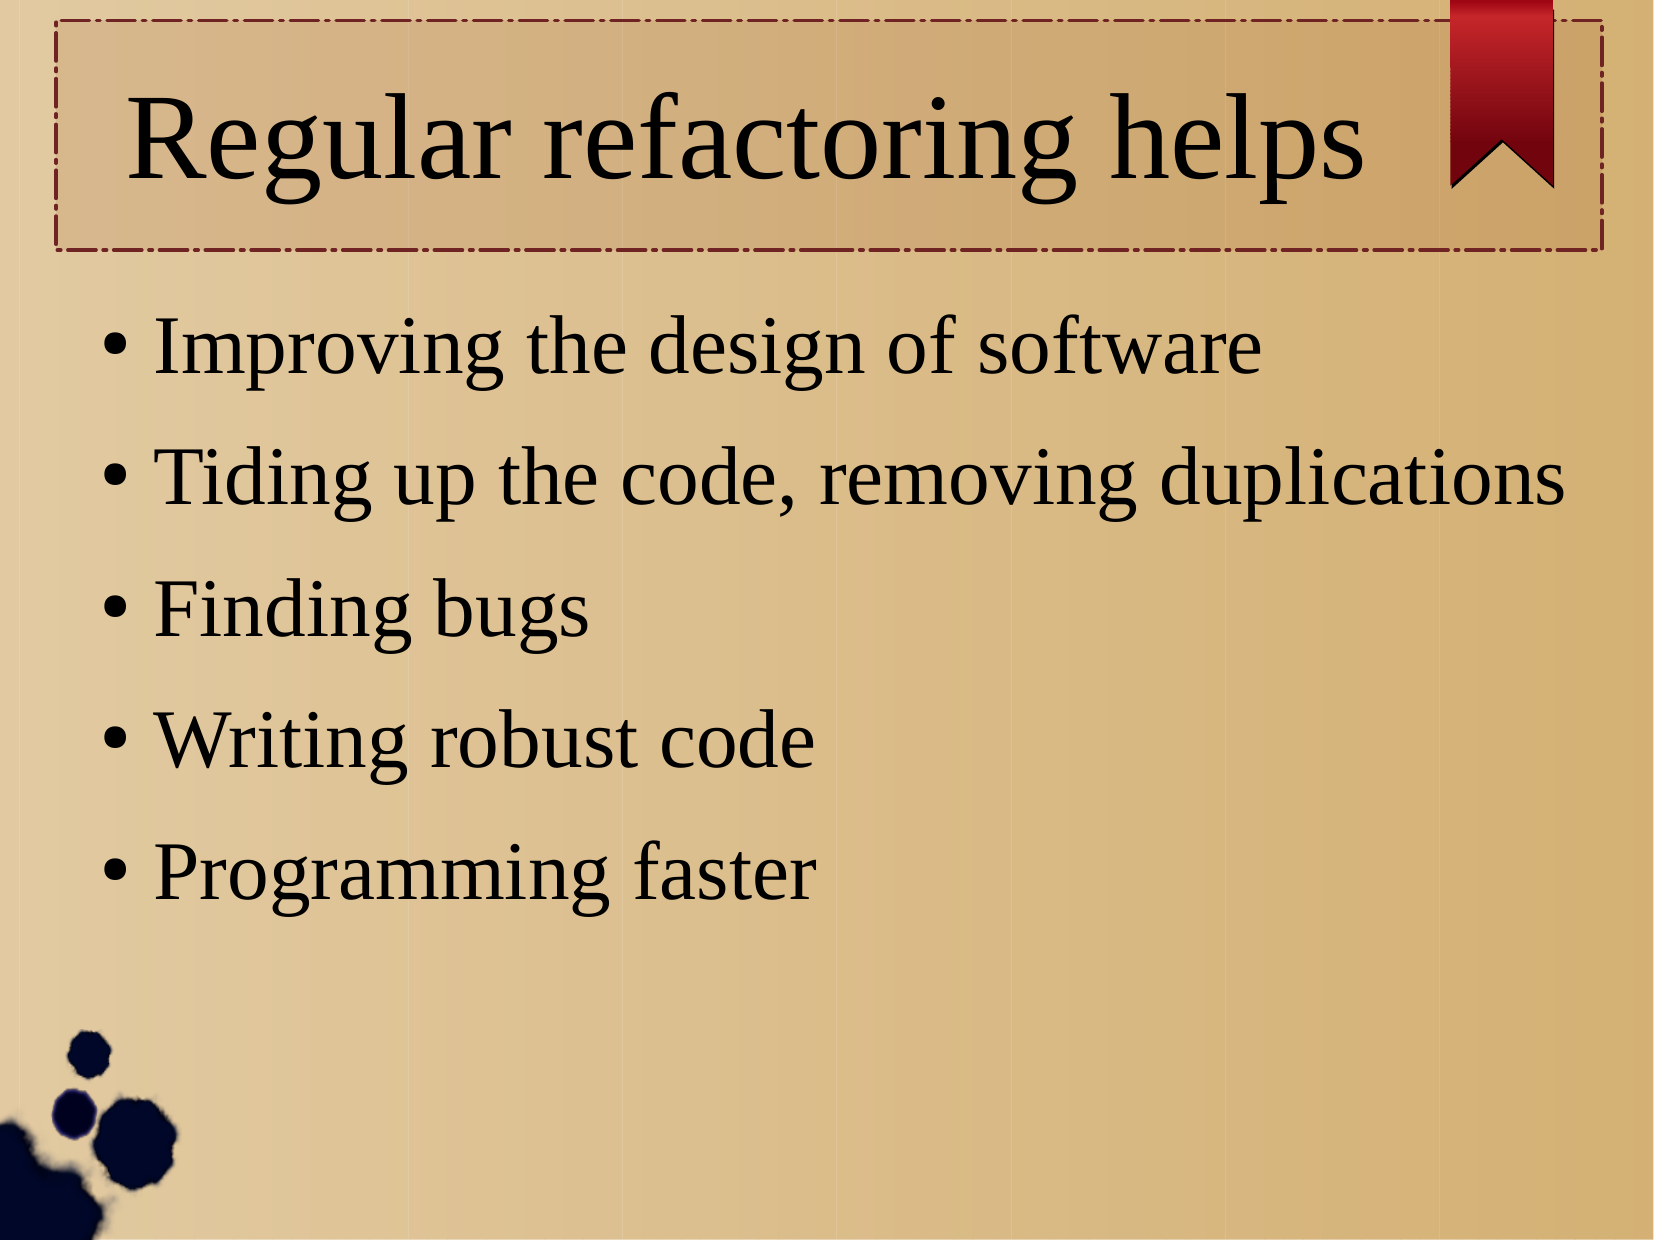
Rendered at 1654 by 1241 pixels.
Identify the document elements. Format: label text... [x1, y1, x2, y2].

list Improving the design of software Tiding up the code, removing duplications Finding bugs Writing robust code Programming faster [82, 299, 1571, 1019]
title Regular refactoring helps [82, 47, 1412, 229]
